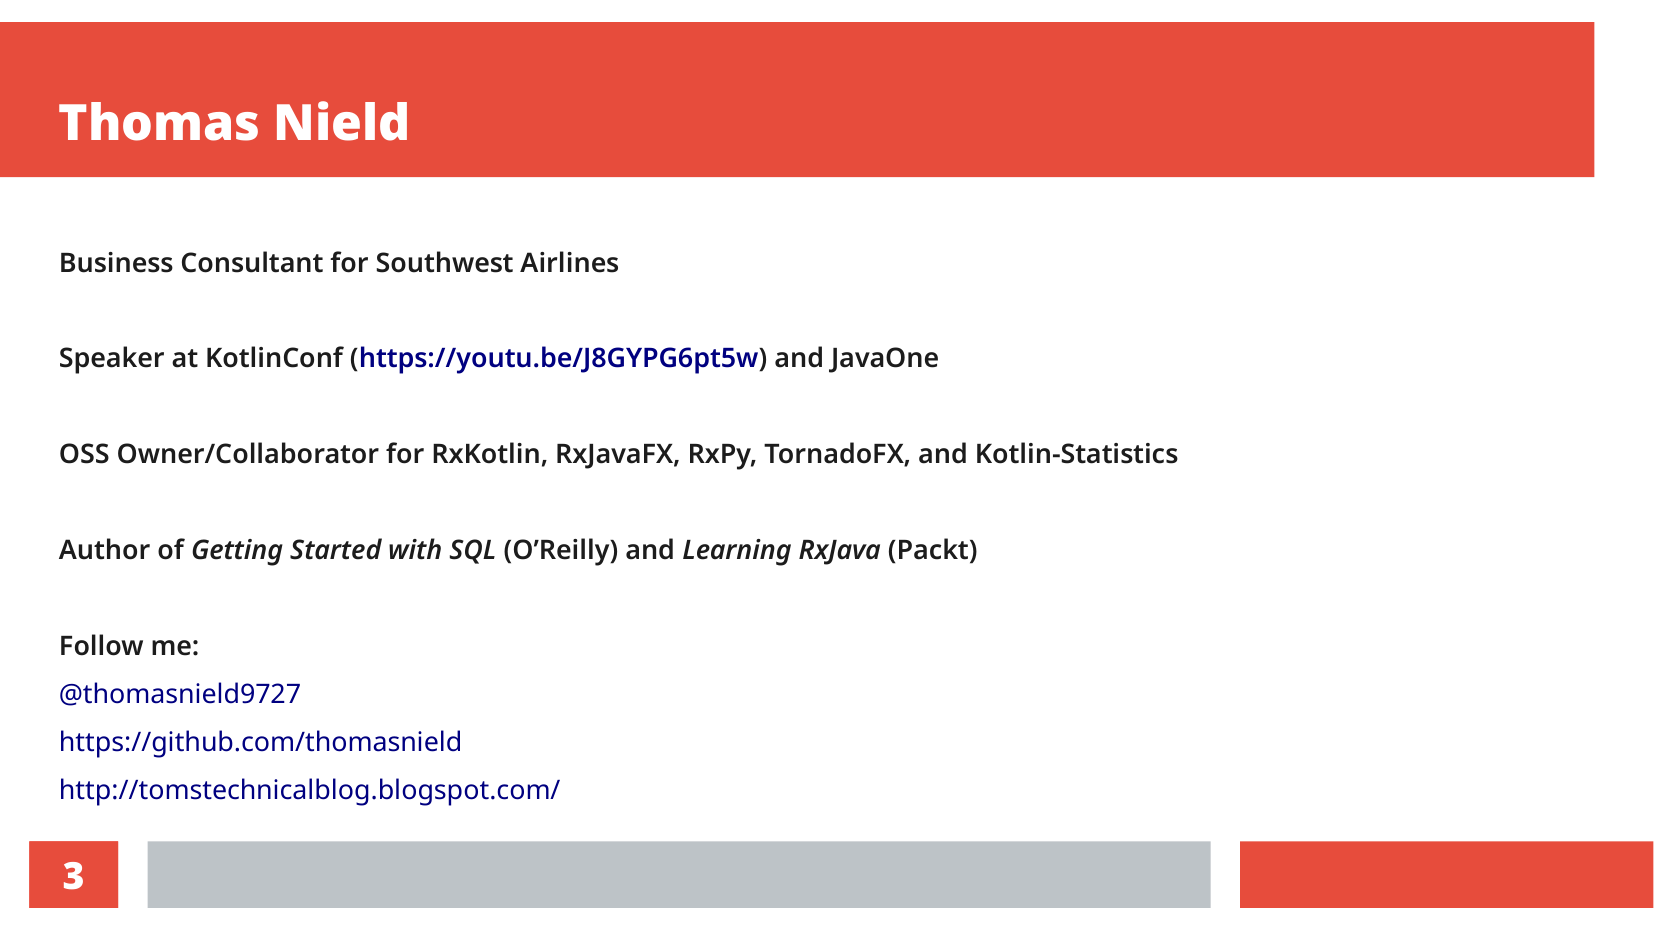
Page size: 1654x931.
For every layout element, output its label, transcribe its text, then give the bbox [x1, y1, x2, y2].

title Thomas Nield [58, 44, 1595, 155]
list Business Consultant for Southwest Airlines Speaker at KotlinConf (https://youtu.be/J8GYPG6pt5w) and JavaOne OSS Owner/Collaborator for RxKotlin, RxJavaFX, RxPy, TornadoFX, and Kotlin-Statistics Author of Getting Started with SQL (O’Reilly) and Learning RxJava (Packt) Follow me: @thomasnield9727 https://github.com/thomasnield http://tomstechnicalblog.blogspot.com/ [58, 243, 1565, 820]
